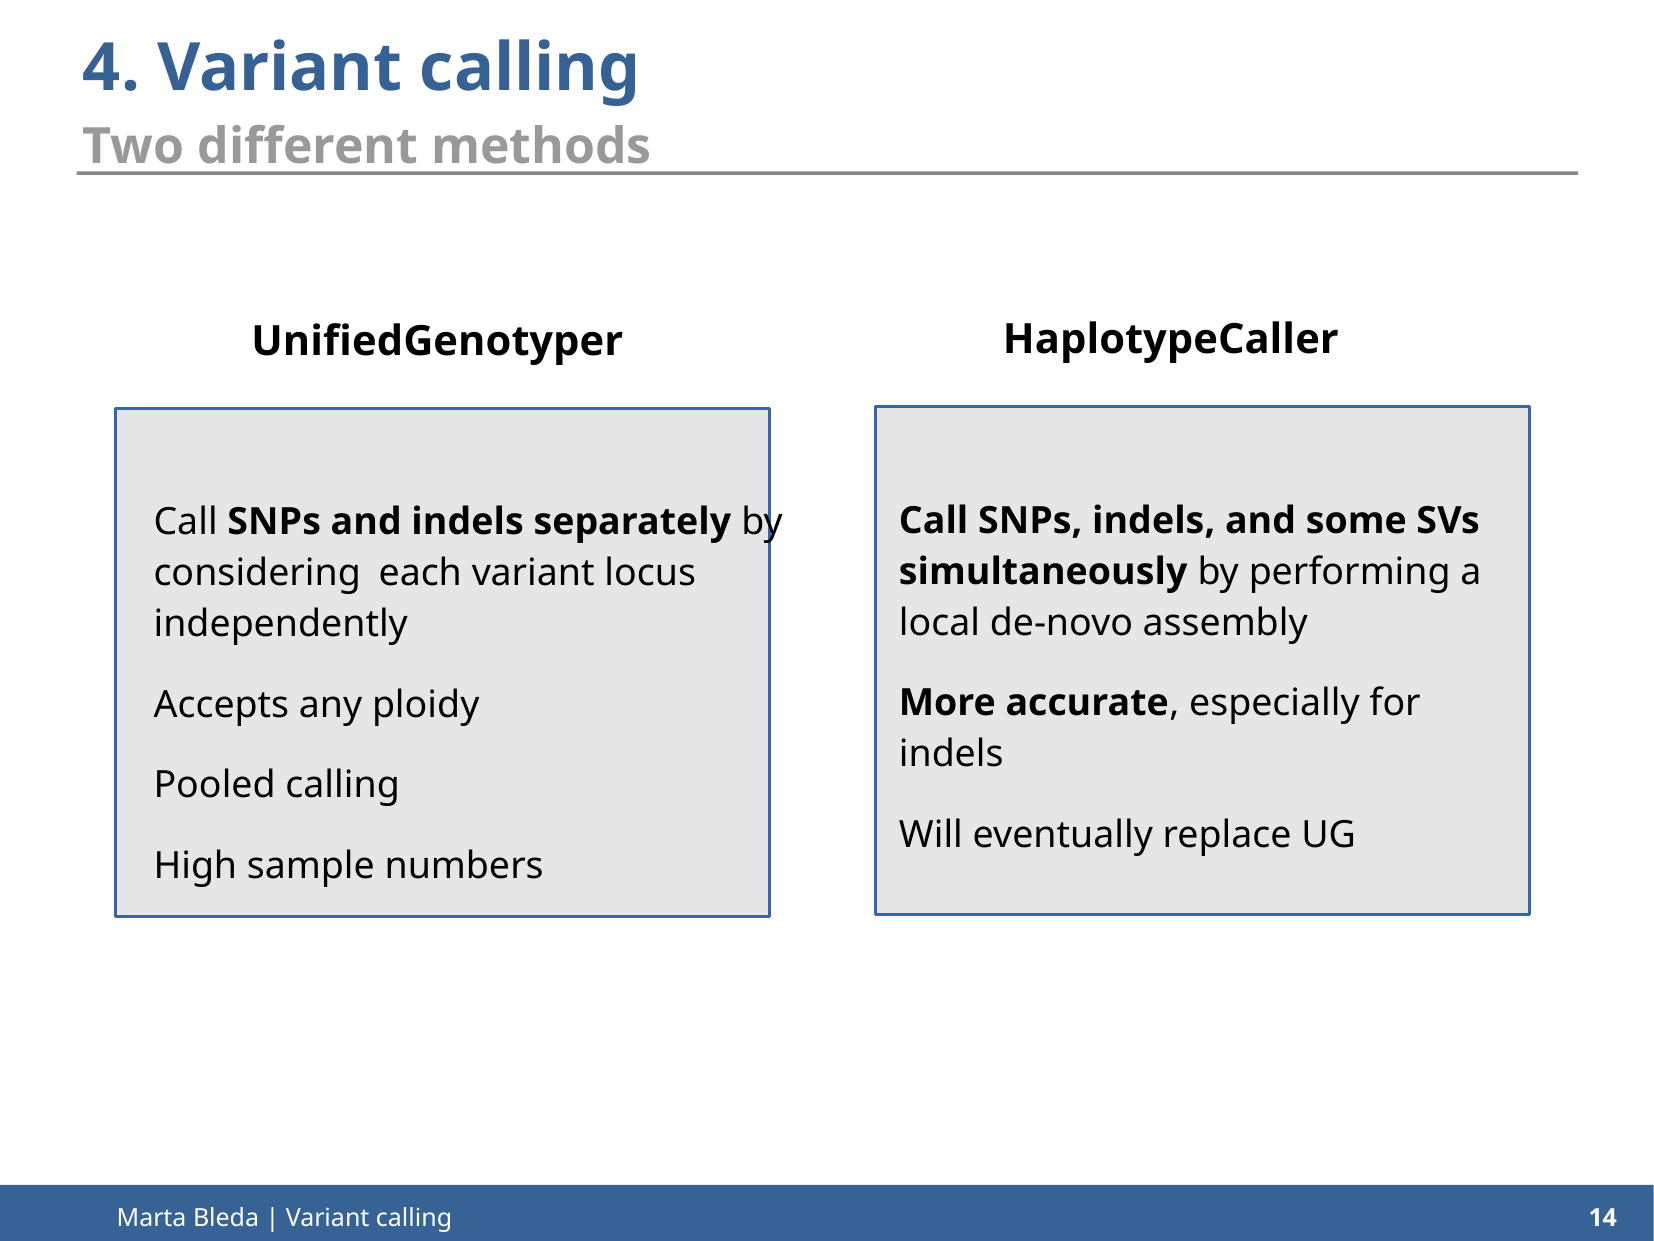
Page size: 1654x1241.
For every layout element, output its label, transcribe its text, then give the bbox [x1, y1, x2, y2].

list HaplotypeCaller Call SNPs, indels, and some SVs simultaneously by performing a local de-novo assembly More accurate, especially for indels Will eventually replace UG [828, 309, 1515, 1096]
picture [74, 170, 1580, 175]
list UnifiedGenotyper Call SNPs and indels separately by considering each variant locus independently Accepts any ploidy Pooled calling High sample numbers [82, 310, 793, 1086]
text_box [1515, 406, 1530, 915]
title 4. Variant calling Two different methods [82, 31, 1571, 166]
